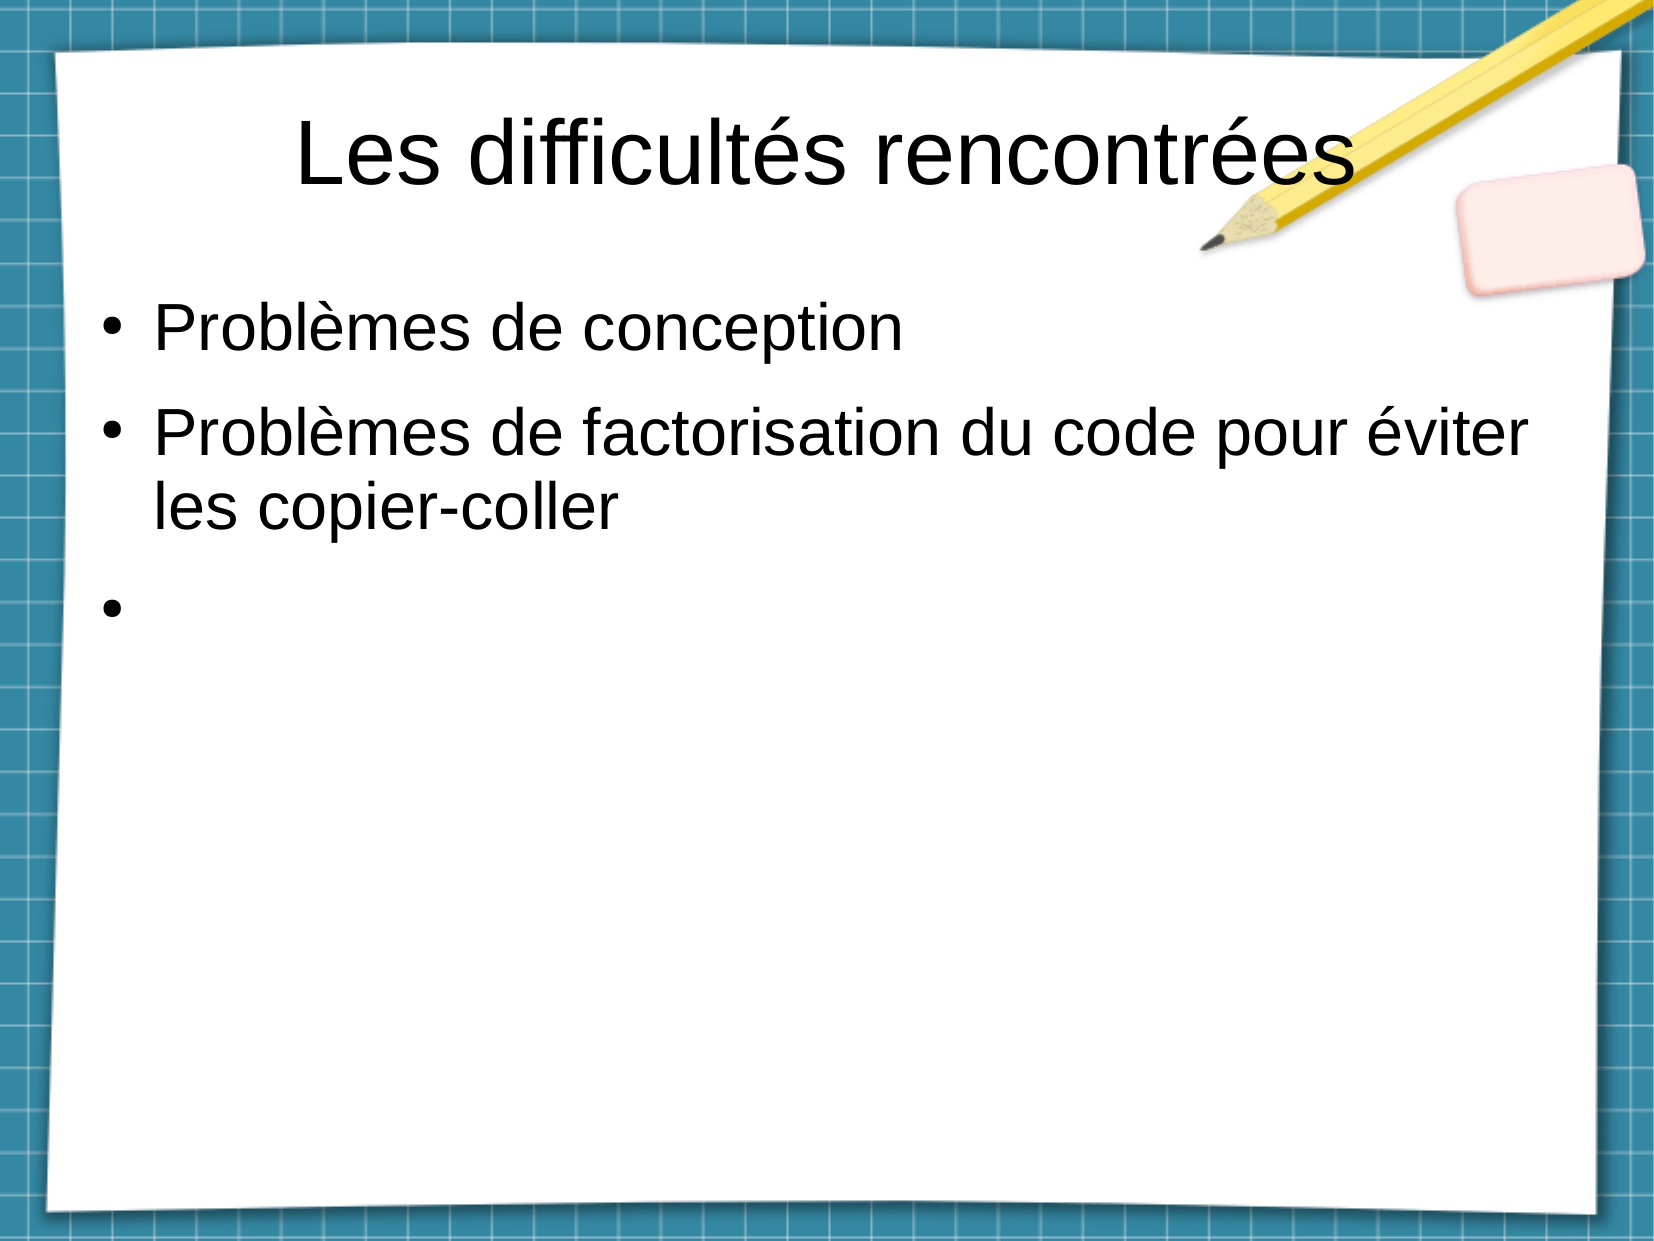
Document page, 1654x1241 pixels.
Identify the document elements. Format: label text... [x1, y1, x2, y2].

title Les difficultés rencontrées [82, 49, 1571, 257]
list Problèmes de conception Problèmes de factorisation du code pour éviter les copier-coller [82, 290, 1571, 1010]
picture [0, 0, 1654, 1241]
